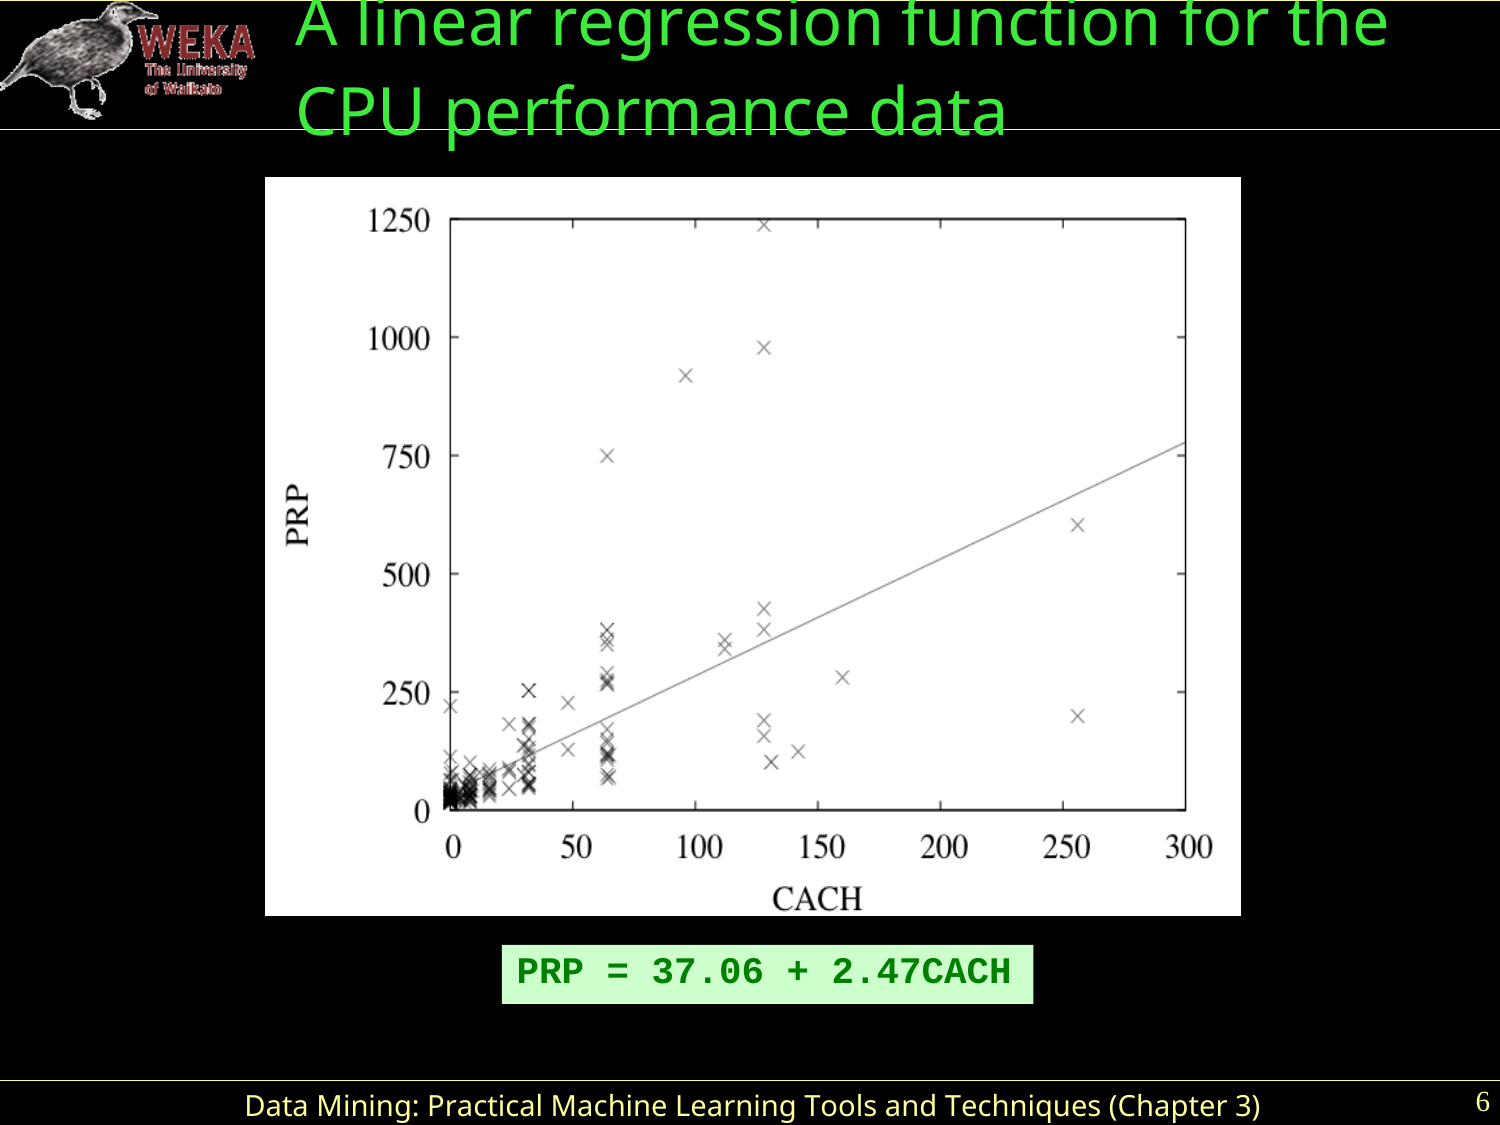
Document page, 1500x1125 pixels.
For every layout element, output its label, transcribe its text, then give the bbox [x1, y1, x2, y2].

picture [265, 177, 1241, 916]
picture [0, 1, 266, 129]
title A linear regression function for the CPU performance data [295, 0, 1429, 159]
text_box PRP = 37.06 + 2.47CACH [501, 944, 1034, 1004]
